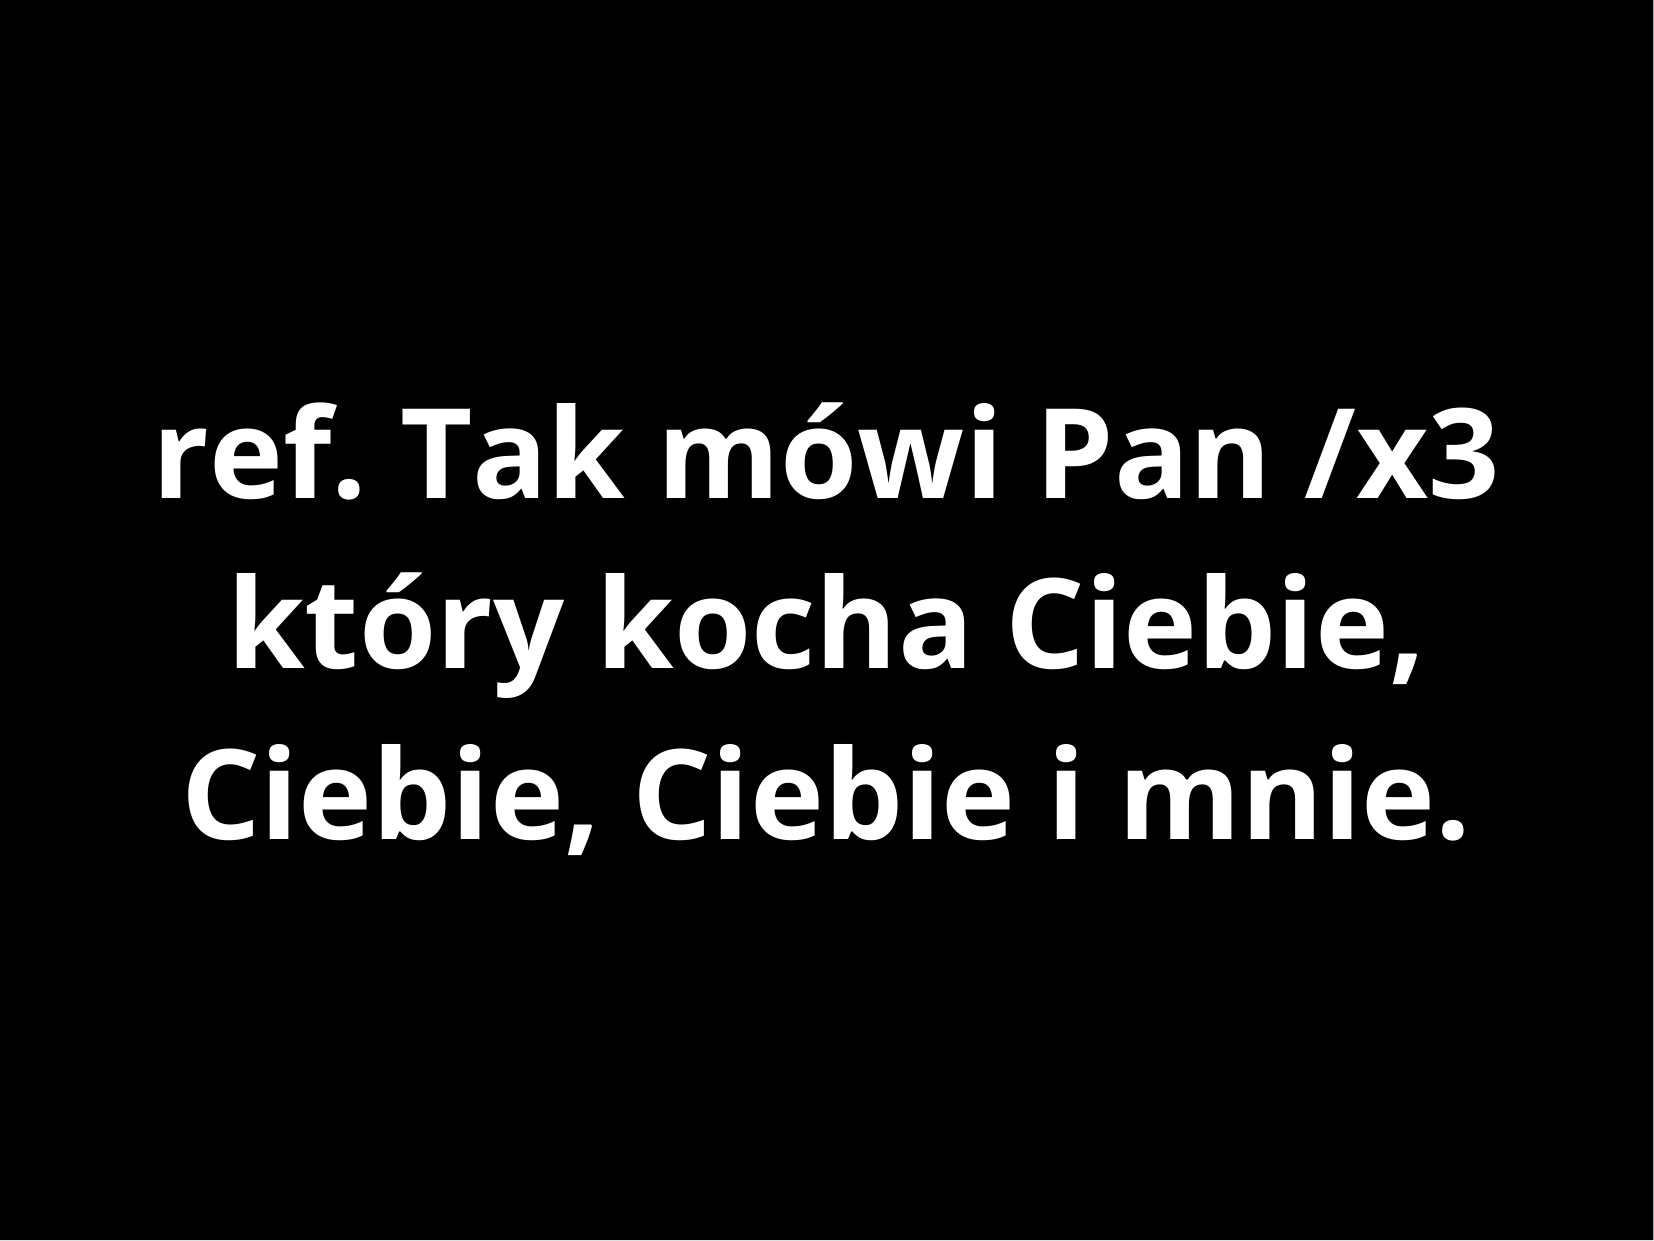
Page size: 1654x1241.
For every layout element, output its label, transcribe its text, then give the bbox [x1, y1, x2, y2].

title ref. Tak mówi Pan /x3 który kocha Ciebie, Ciebie, Ciebie i mnie. [0, 0, 1654, 1241]
